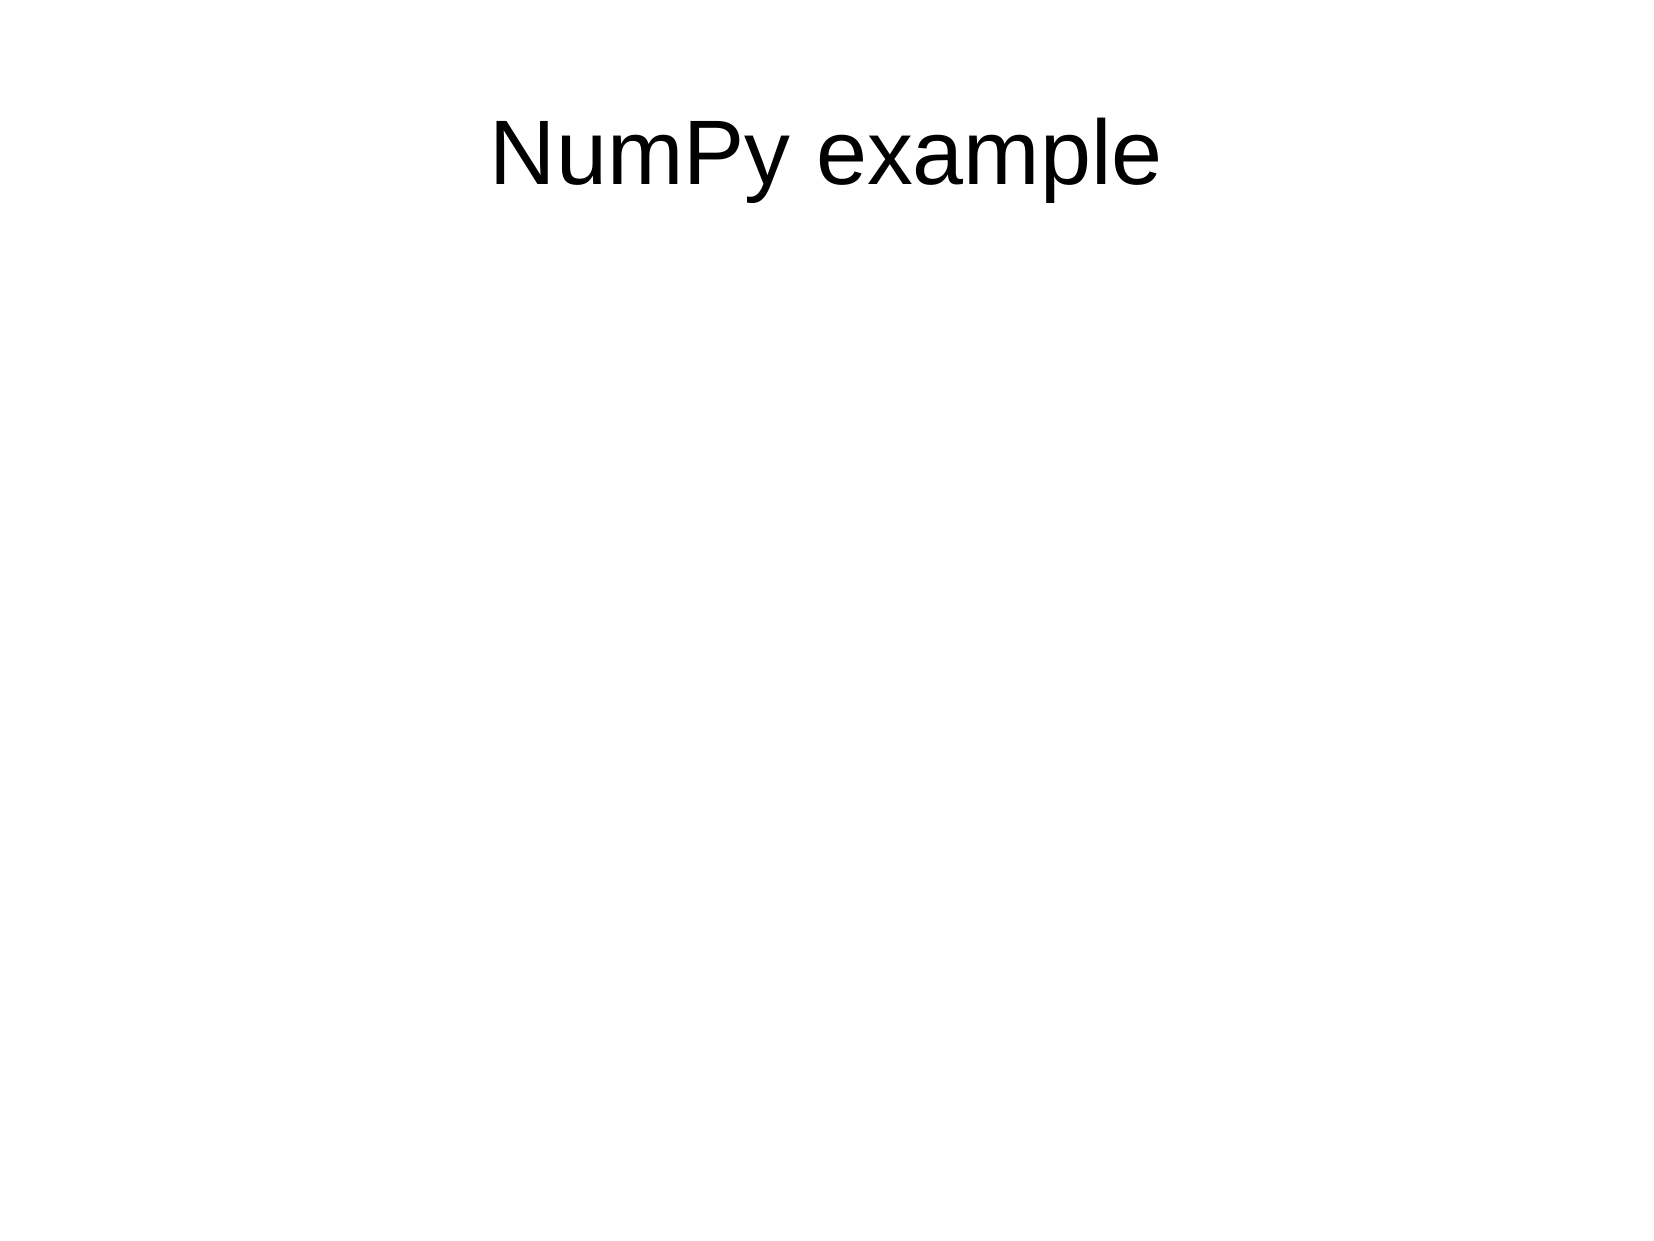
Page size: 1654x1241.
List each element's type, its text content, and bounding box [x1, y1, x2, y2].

title NumPy example [82, 49, 1571, 257]
